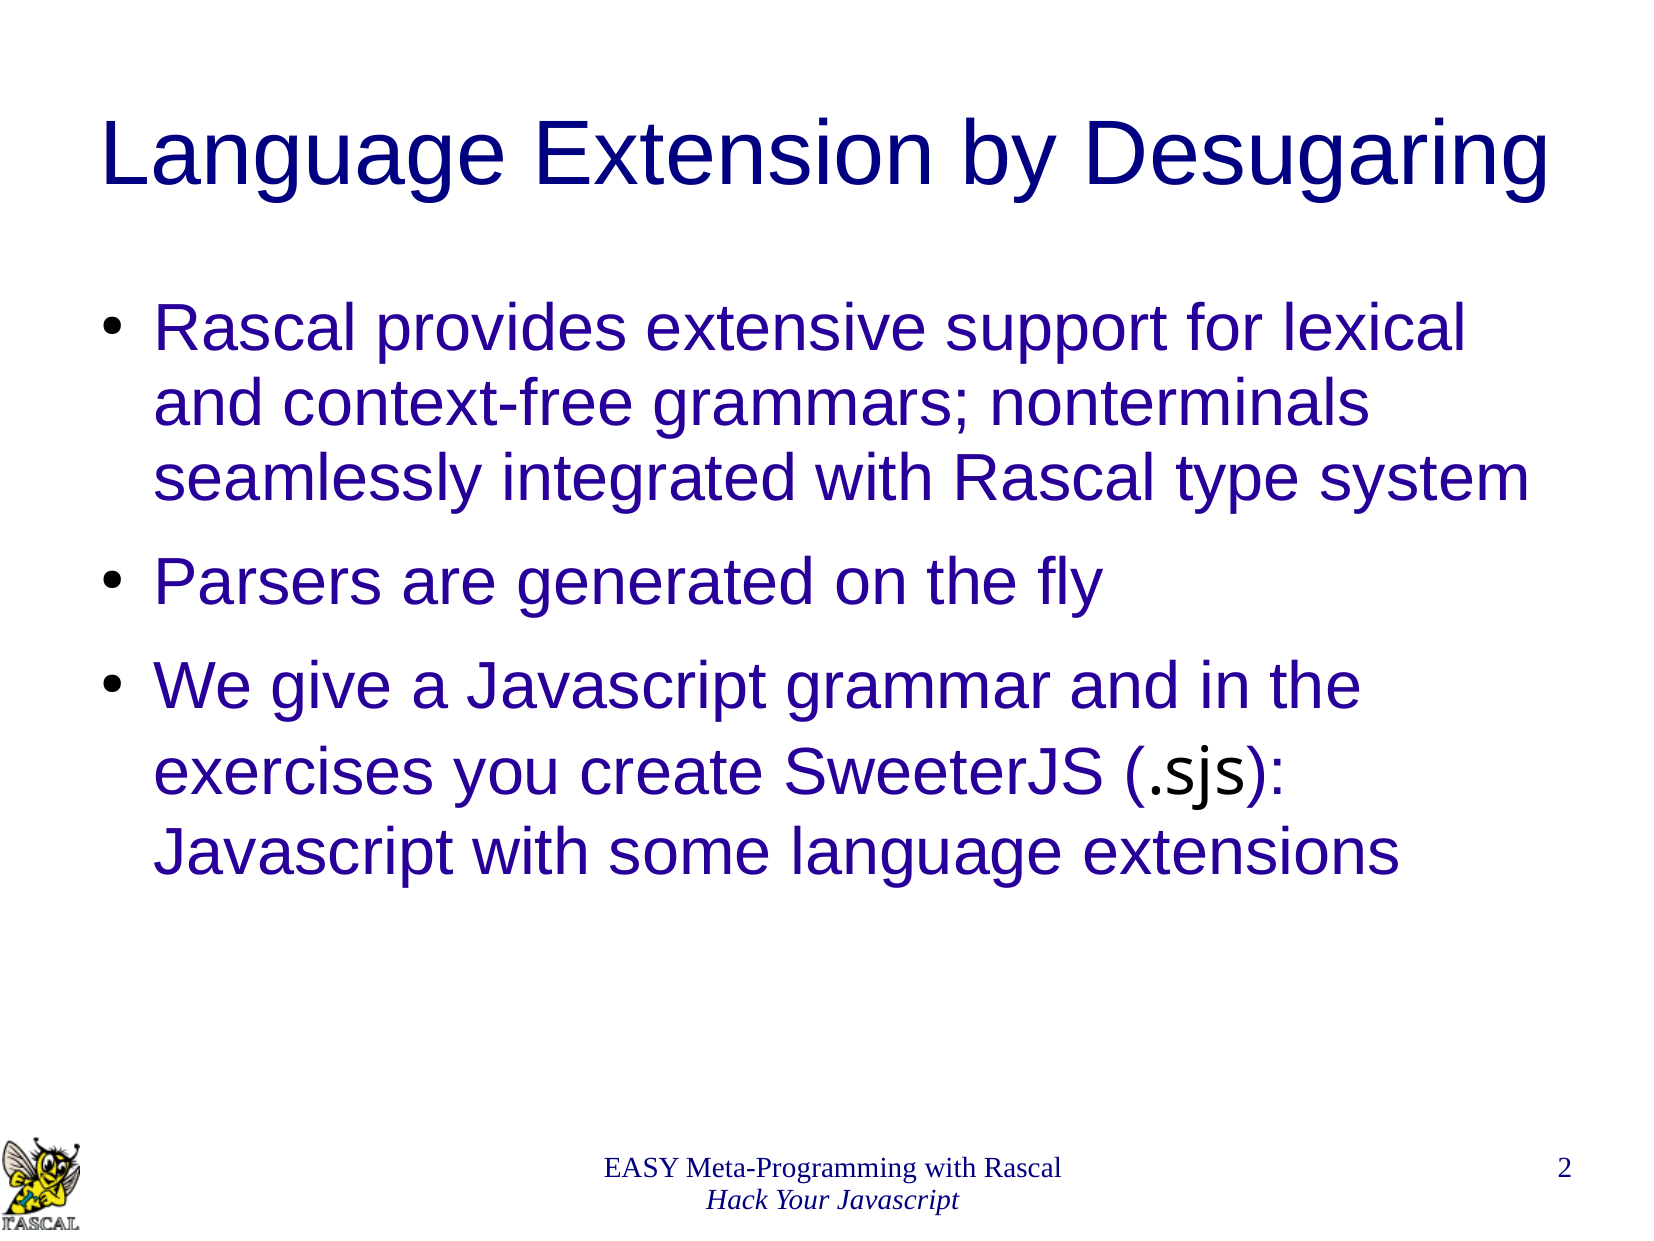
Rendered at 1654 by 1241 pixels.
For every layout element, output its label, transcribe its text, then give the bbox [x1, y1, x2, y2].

list Rascal provides extensive support for lexical and context-free grammars; nonterminals seamlessly integrated with Rascal type system Parsers are generated on the fly We give a Javascript grammar and in the exercises you create SweeterJS (.sjs): Javascript with some language extensions [82, 290, 1571, 1010]
picture [1, 1137, 80, 1230]
title Language Extension by Desugaring [82, 49, 1571, 257]
